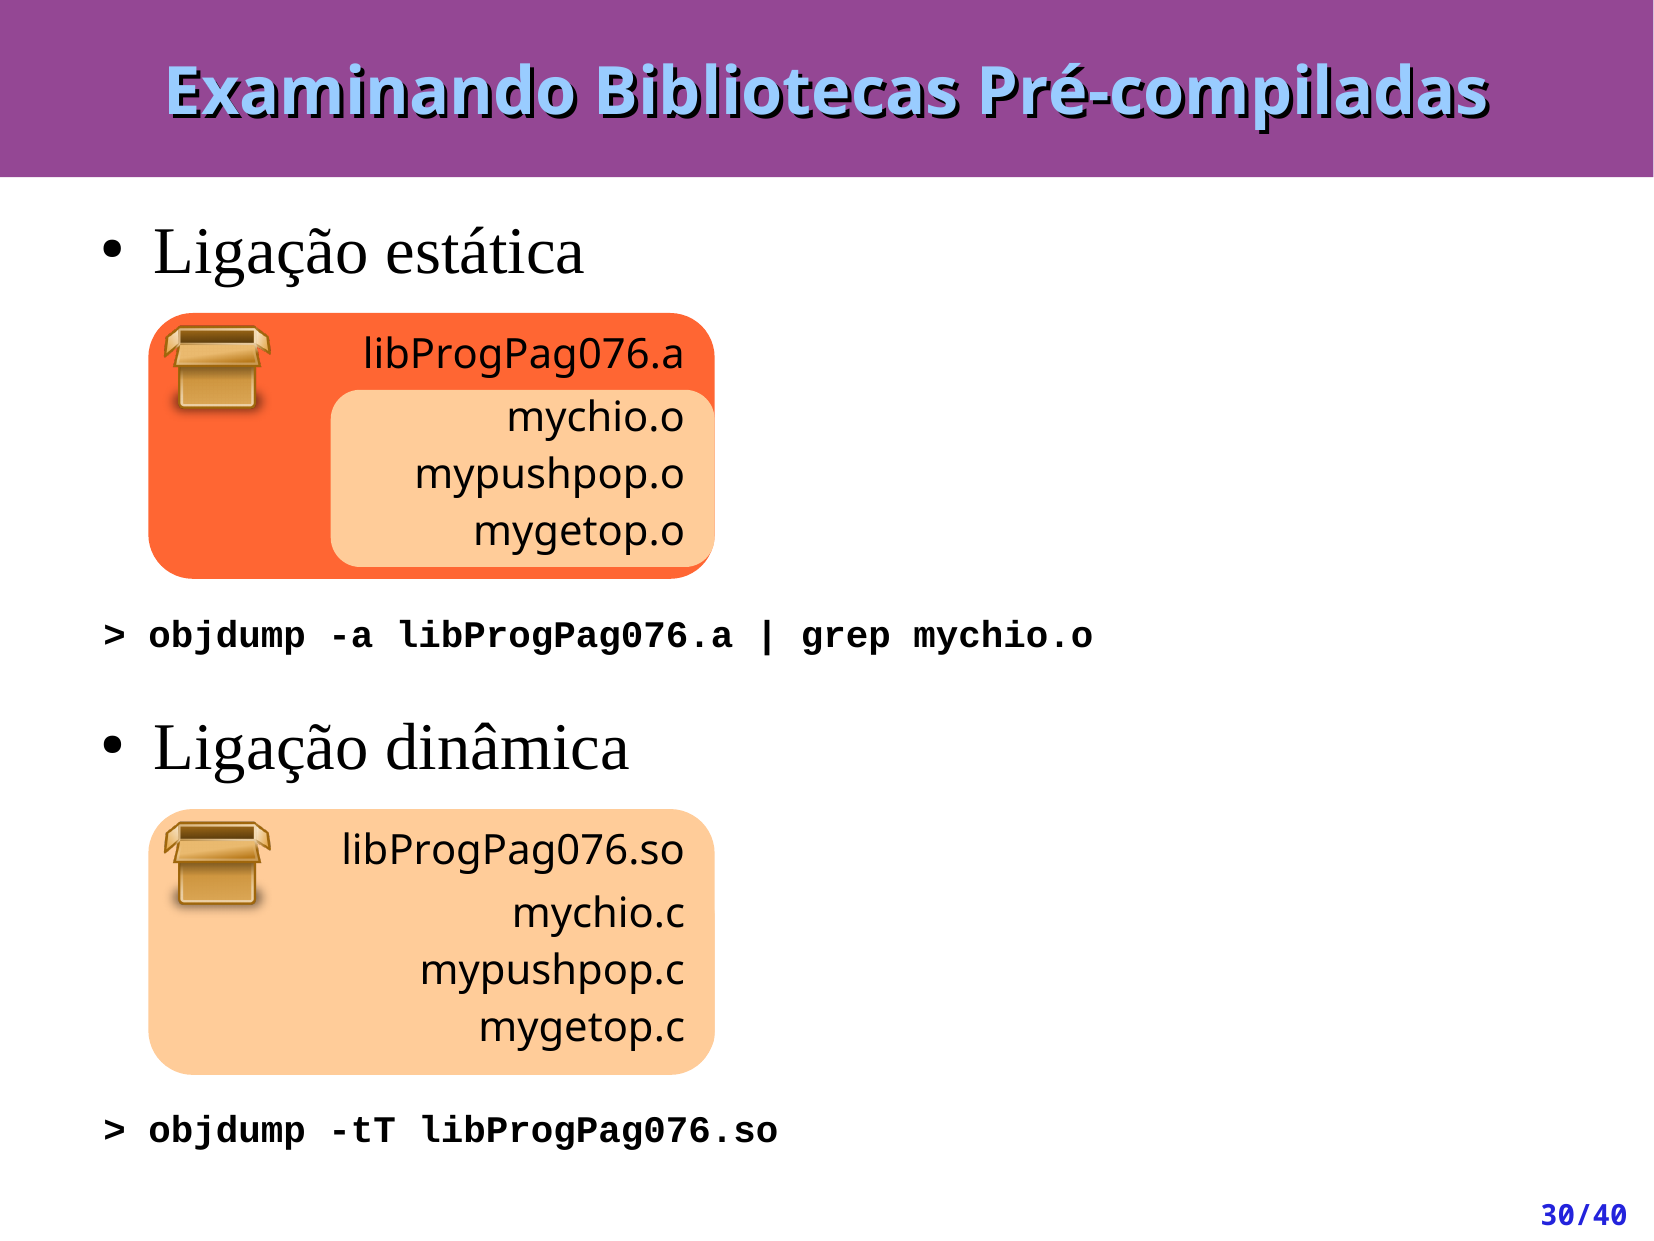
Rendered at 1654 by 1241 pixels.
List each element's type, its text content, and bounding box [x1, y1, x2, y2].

picture [161, 318, 274, 431]
text_box [148, 809, 715, 1075]
text_box libProgPag076.so [287, 812, 686, 885]
text_box mychio.c mypushpop.c mygetop.c [355, 879, 686, 1057]
list Ligação dinâmica [82, 709, 1571, 821]
title Examinando Bibliotecas Pré-compiladas [0, 0, 1654, 178]
text_box [148, 312, 715, 579]
text_box > objdump -a libProgPag076.a | grep mychio.o [88, 608, 1565, 666]
text_box libProgPag076.a [287, 316, 686, 389]
text_box > objdump -tT libProgPag076.so [88, 1104, 1123, 1162]
picture [161, 814, 274, 927]
text_box mychio.o mypushpop.o mygetop.o [355, 383, 686, 561]
list Ligação estática [82, 213, 1571, 325]
